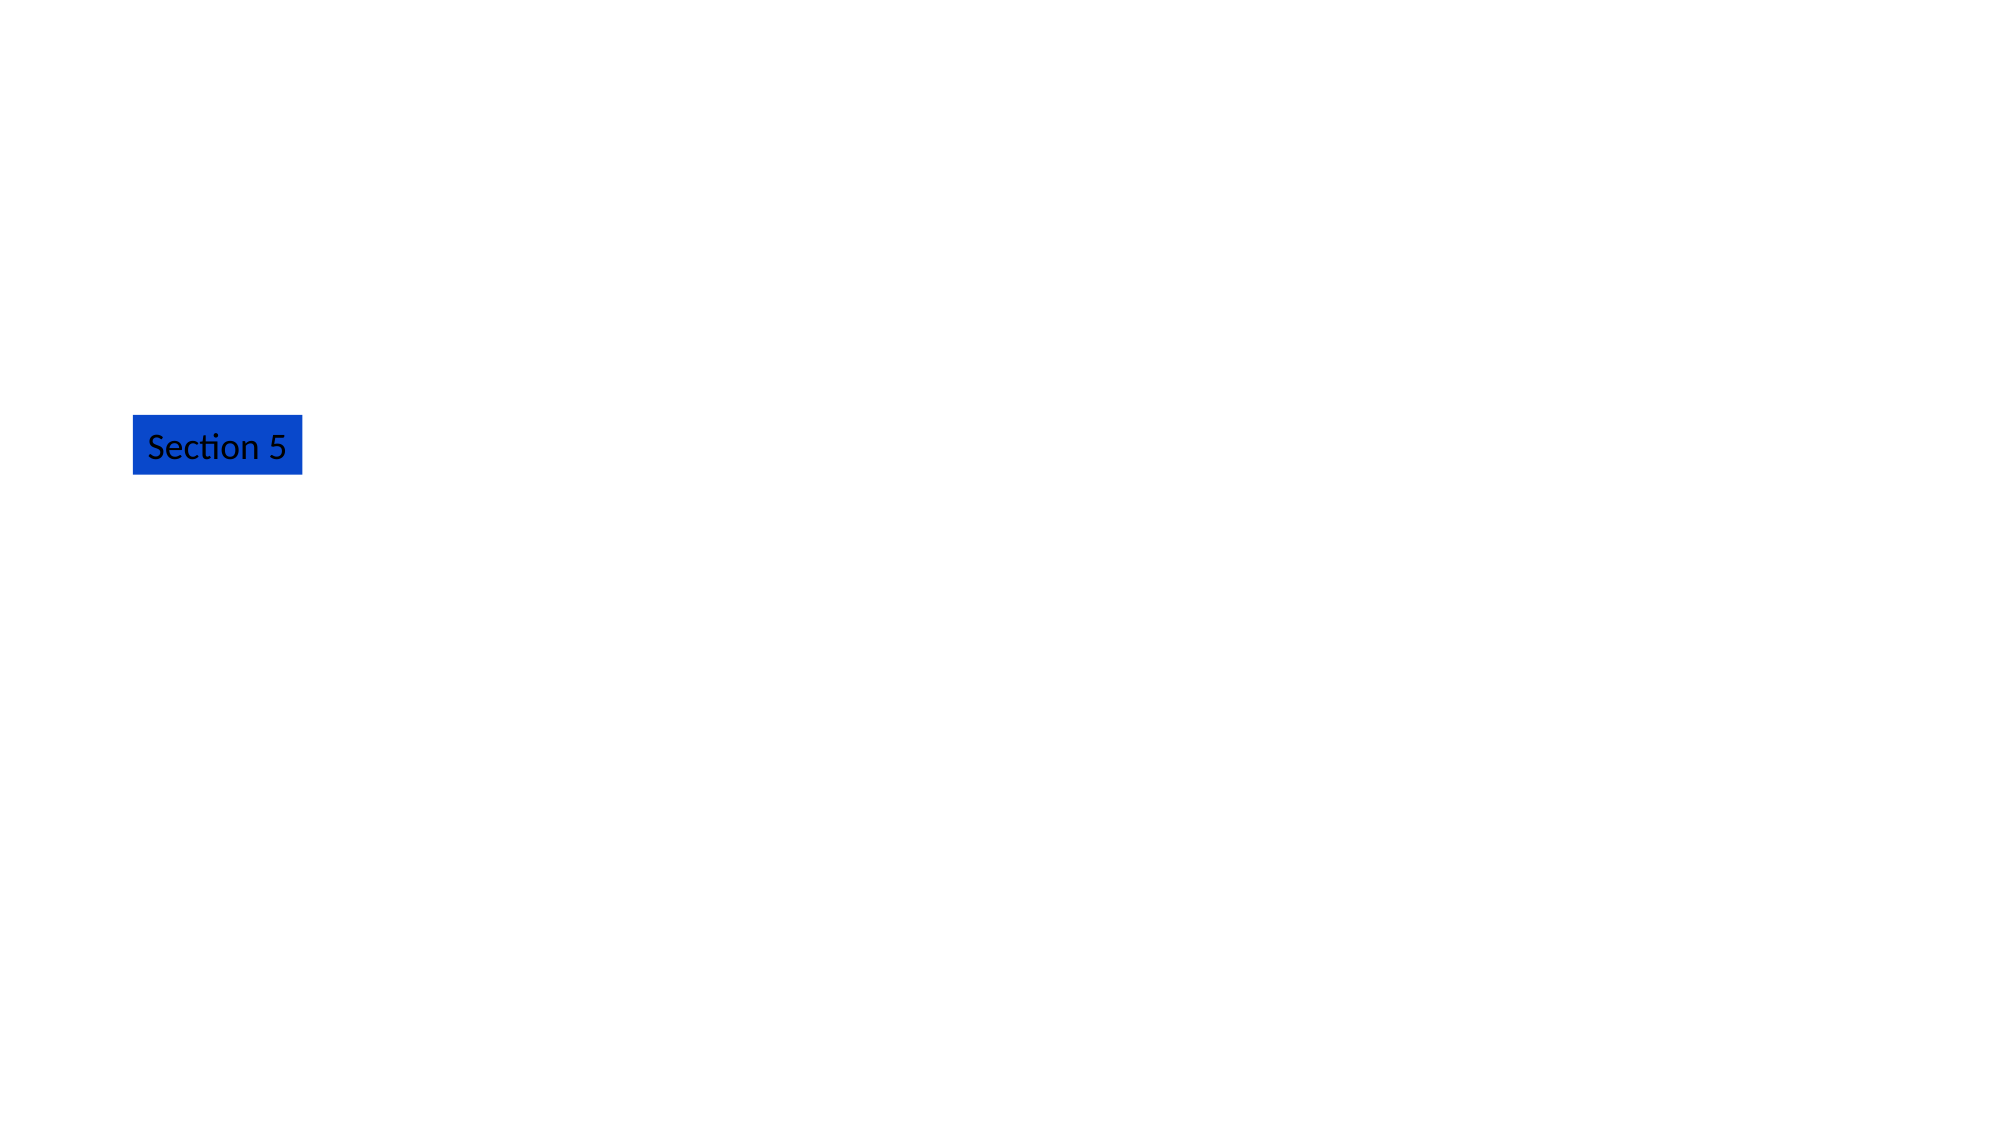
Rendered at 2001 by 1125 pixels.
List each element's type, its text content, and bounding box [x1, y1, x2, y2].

text_box Section 5 [132, 414, 303, 475]
